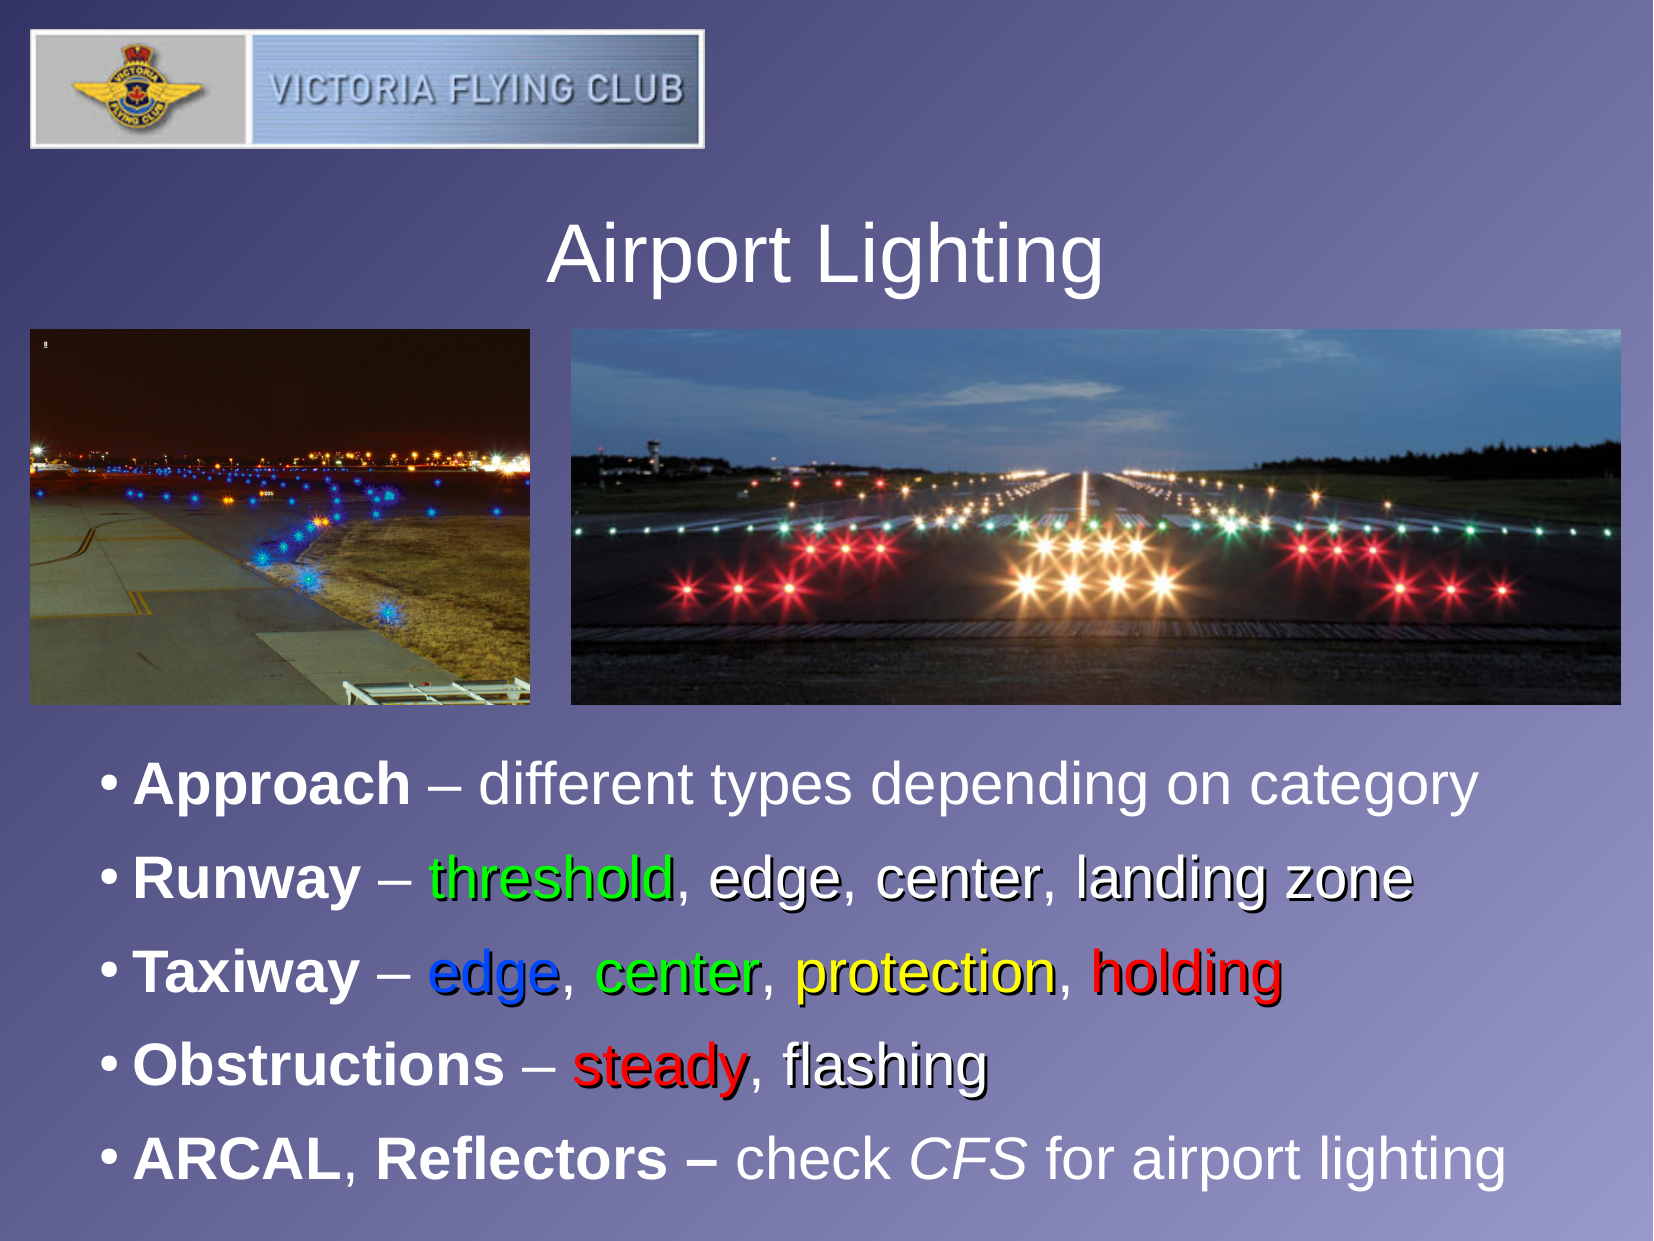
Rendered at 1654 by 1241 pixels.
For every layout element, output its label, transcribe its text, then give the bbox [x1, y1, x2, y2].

picture [30, 29, 705, 149]
list Approach – different types depending on category Runway – threshold, edge, center, landing zone Taxiway – edge, center, protection, holding Obstructions – steady, flashing ARCAL, Reflectors – check CFS for airport lighting [82, 750, 1571, 1201]
title Airport Lighting [82, 150, 1571, 358]
picture [571, 329, 1621, 706]
picture [30, 329, 530, 706]
